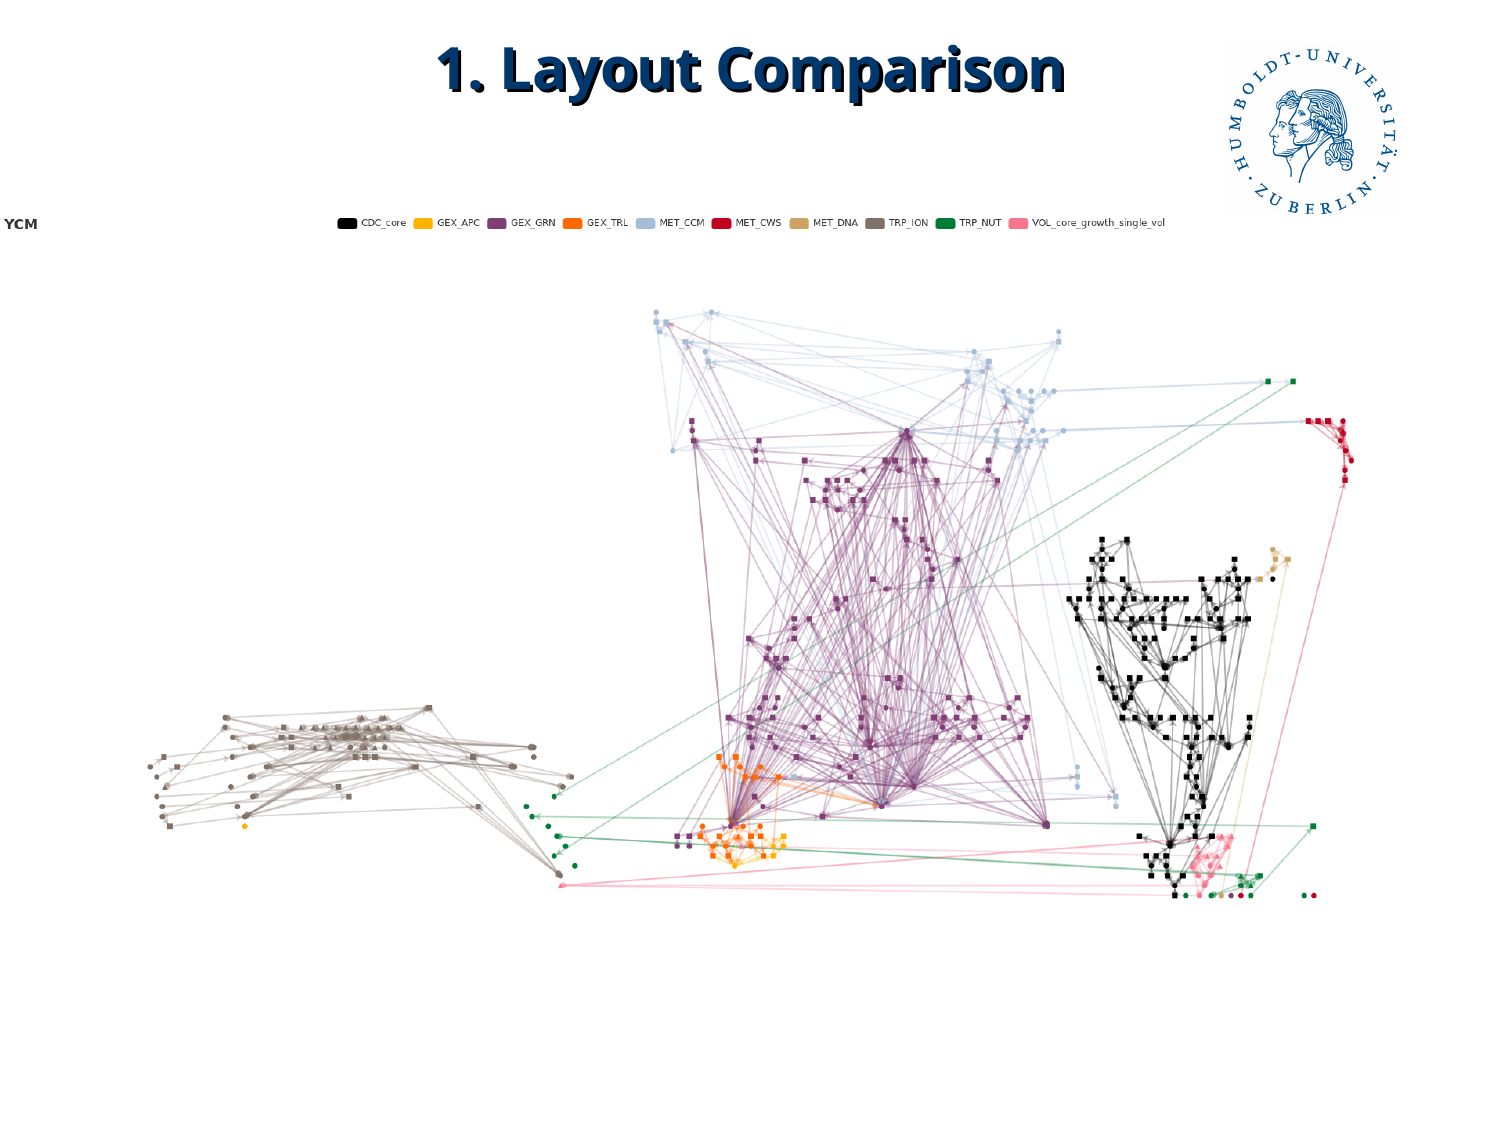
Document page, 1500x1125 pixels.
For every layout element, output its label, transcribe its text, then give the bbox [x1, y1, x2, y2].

picture [0, 214, 1500, 993]
title 1. Layout Comparison [75, 31, 1426, 214]
